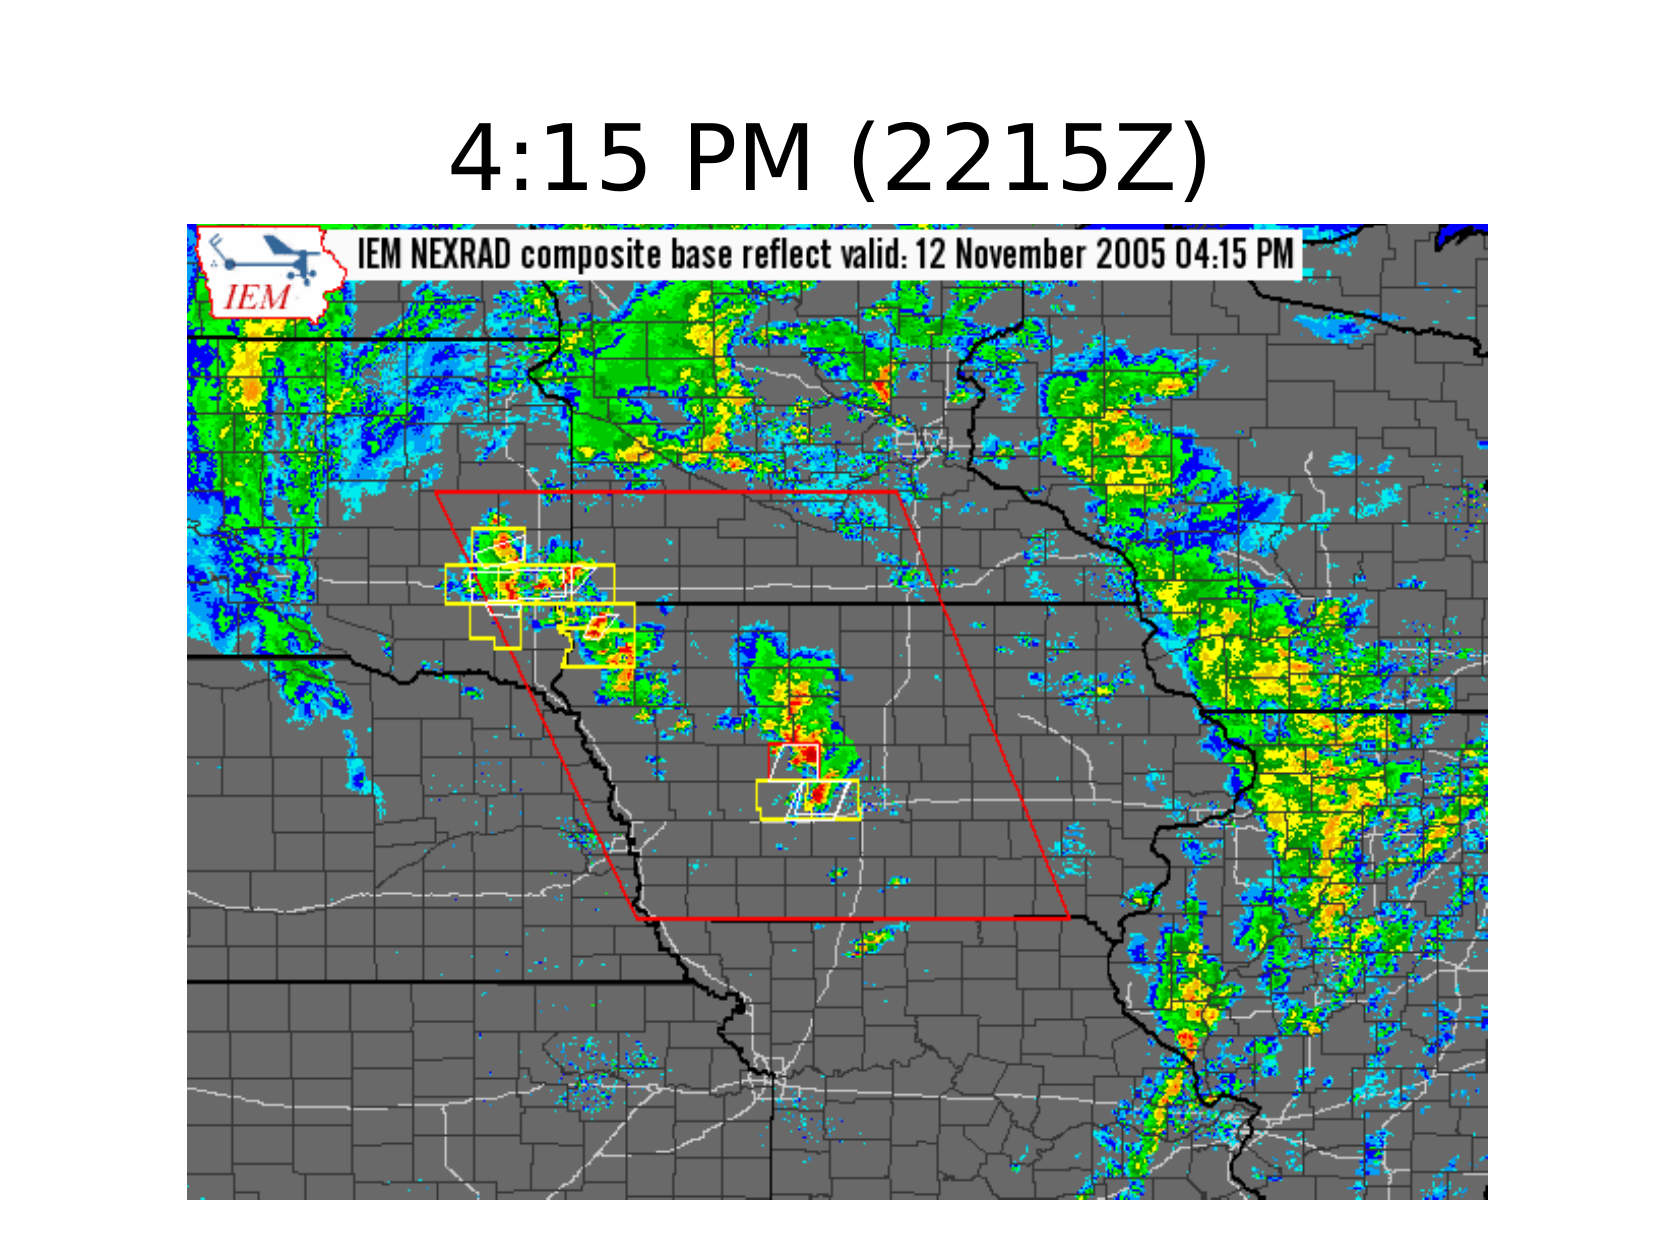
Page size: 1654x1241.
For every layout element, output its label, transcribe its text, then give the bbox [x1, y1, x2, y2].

picture [187, 539, 200, 547]
title 4:15 PM (2215Z) [86, 55, 1576, 263]
picture [187, 224, 1488, 1200]
